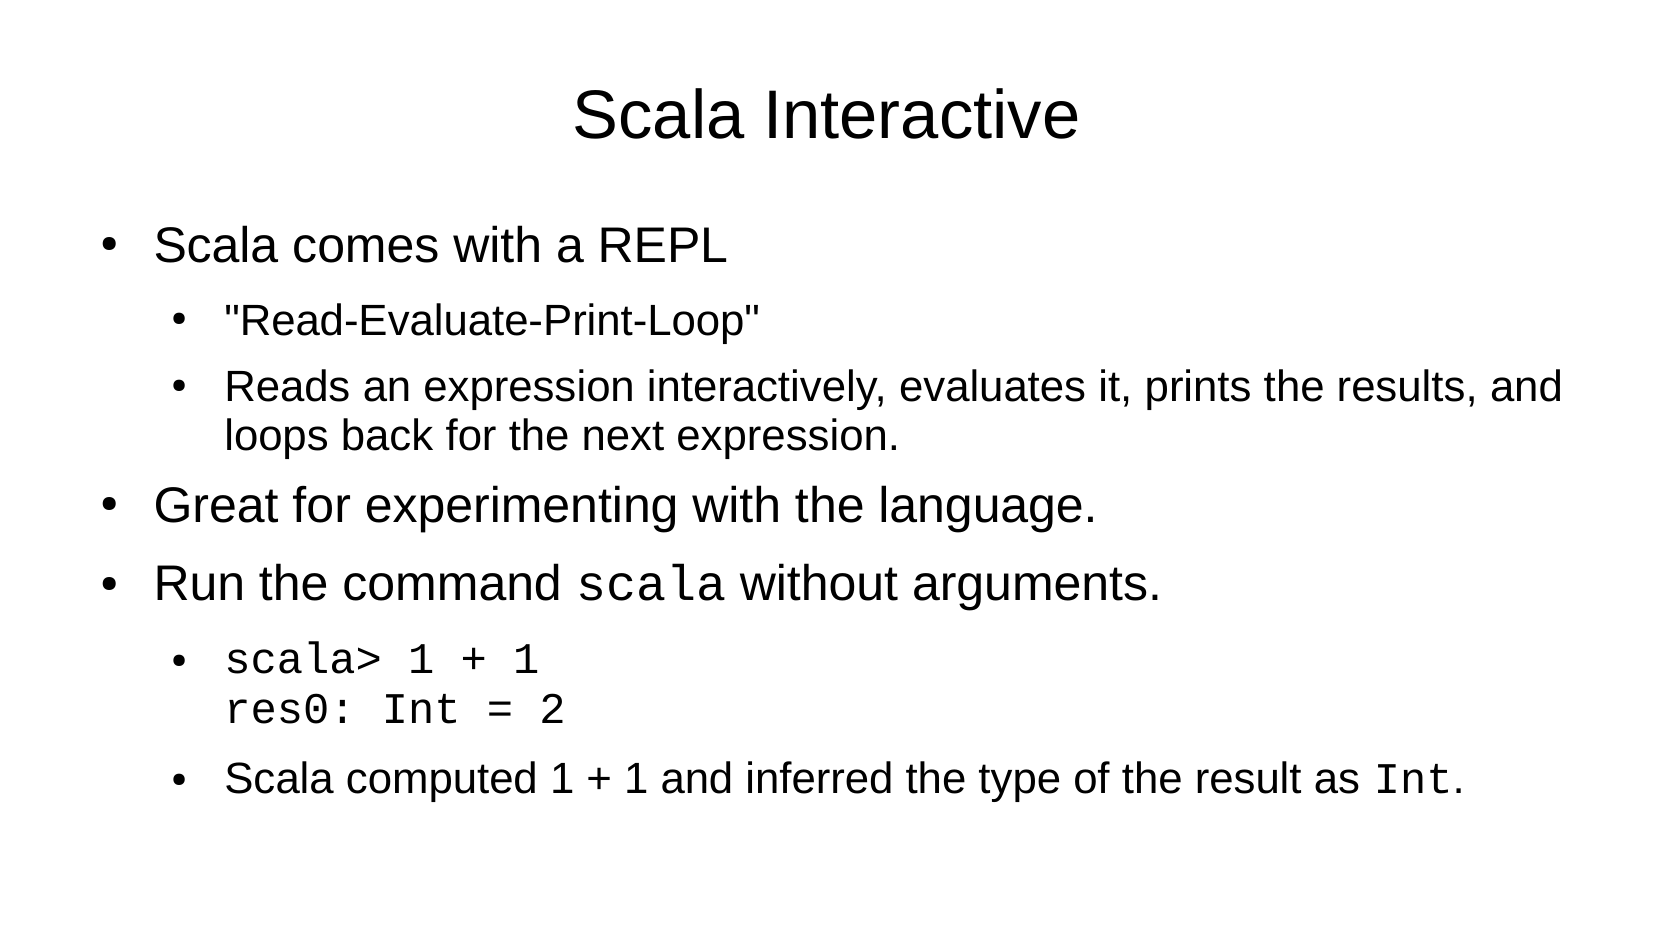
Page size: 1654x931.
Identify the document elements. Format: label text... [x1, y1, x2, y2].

title Scala Interactive [82, 37, 1571, 193]
list Scala comes with a REPL "Read-Evaluate-Print-Loop" Reads an expression interactively, evaluates it, prints the results, and loops back for the next expression. Great for experimenting with the language. Run the command scala without arguments. scala> 1 + 1 res0: Int = 2 Scala computed 1 + 1 and inferred the type of the result as Int. [82, 217, 1571, 899]
